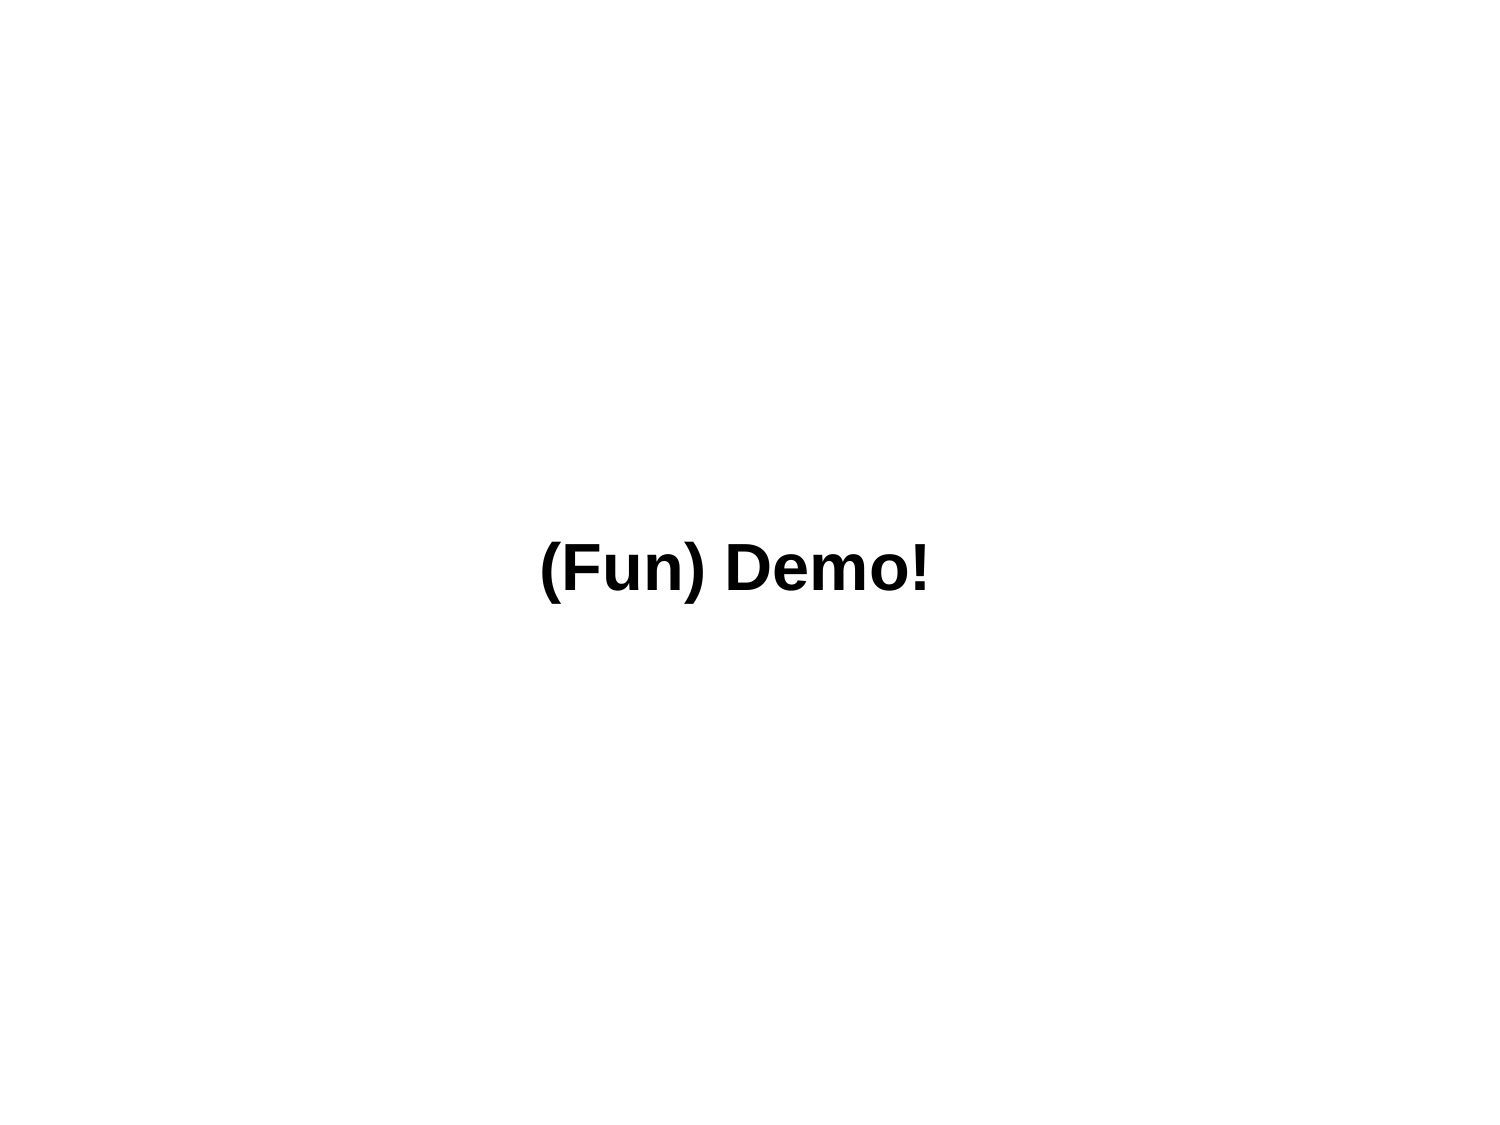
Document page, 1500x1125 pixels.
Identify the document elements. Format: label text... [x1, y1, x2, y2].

title (Fun) Demo! [525, 517, 976, 613]
